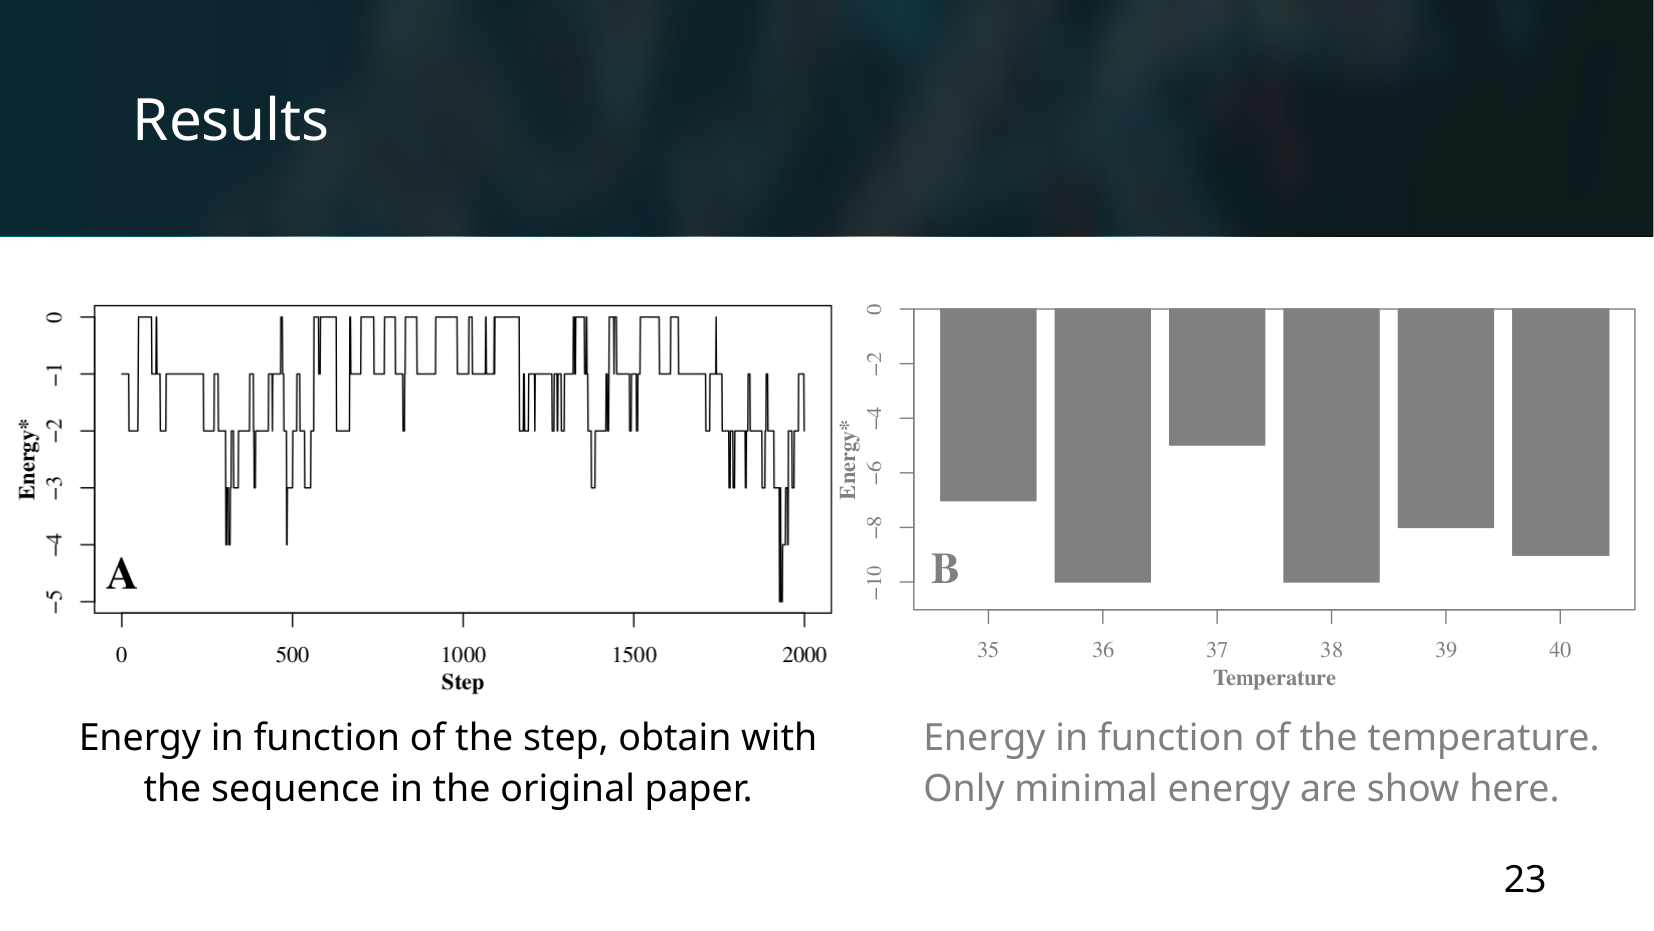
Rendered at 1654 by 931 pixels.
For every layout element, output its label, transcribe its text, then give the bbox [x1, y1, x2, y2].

text_box Results [118, 35, 886, 201]
picture [5, 283, 833, 702]
text_box [826, 265, 1654, 857]
text_box [0, 0, 1654, 237]
text_box <numéro> [1493, 826, 1654, 931]
text_box Energy in function of the step, obtain with the sequence in the original paper. [63, 702, 775, 793]
